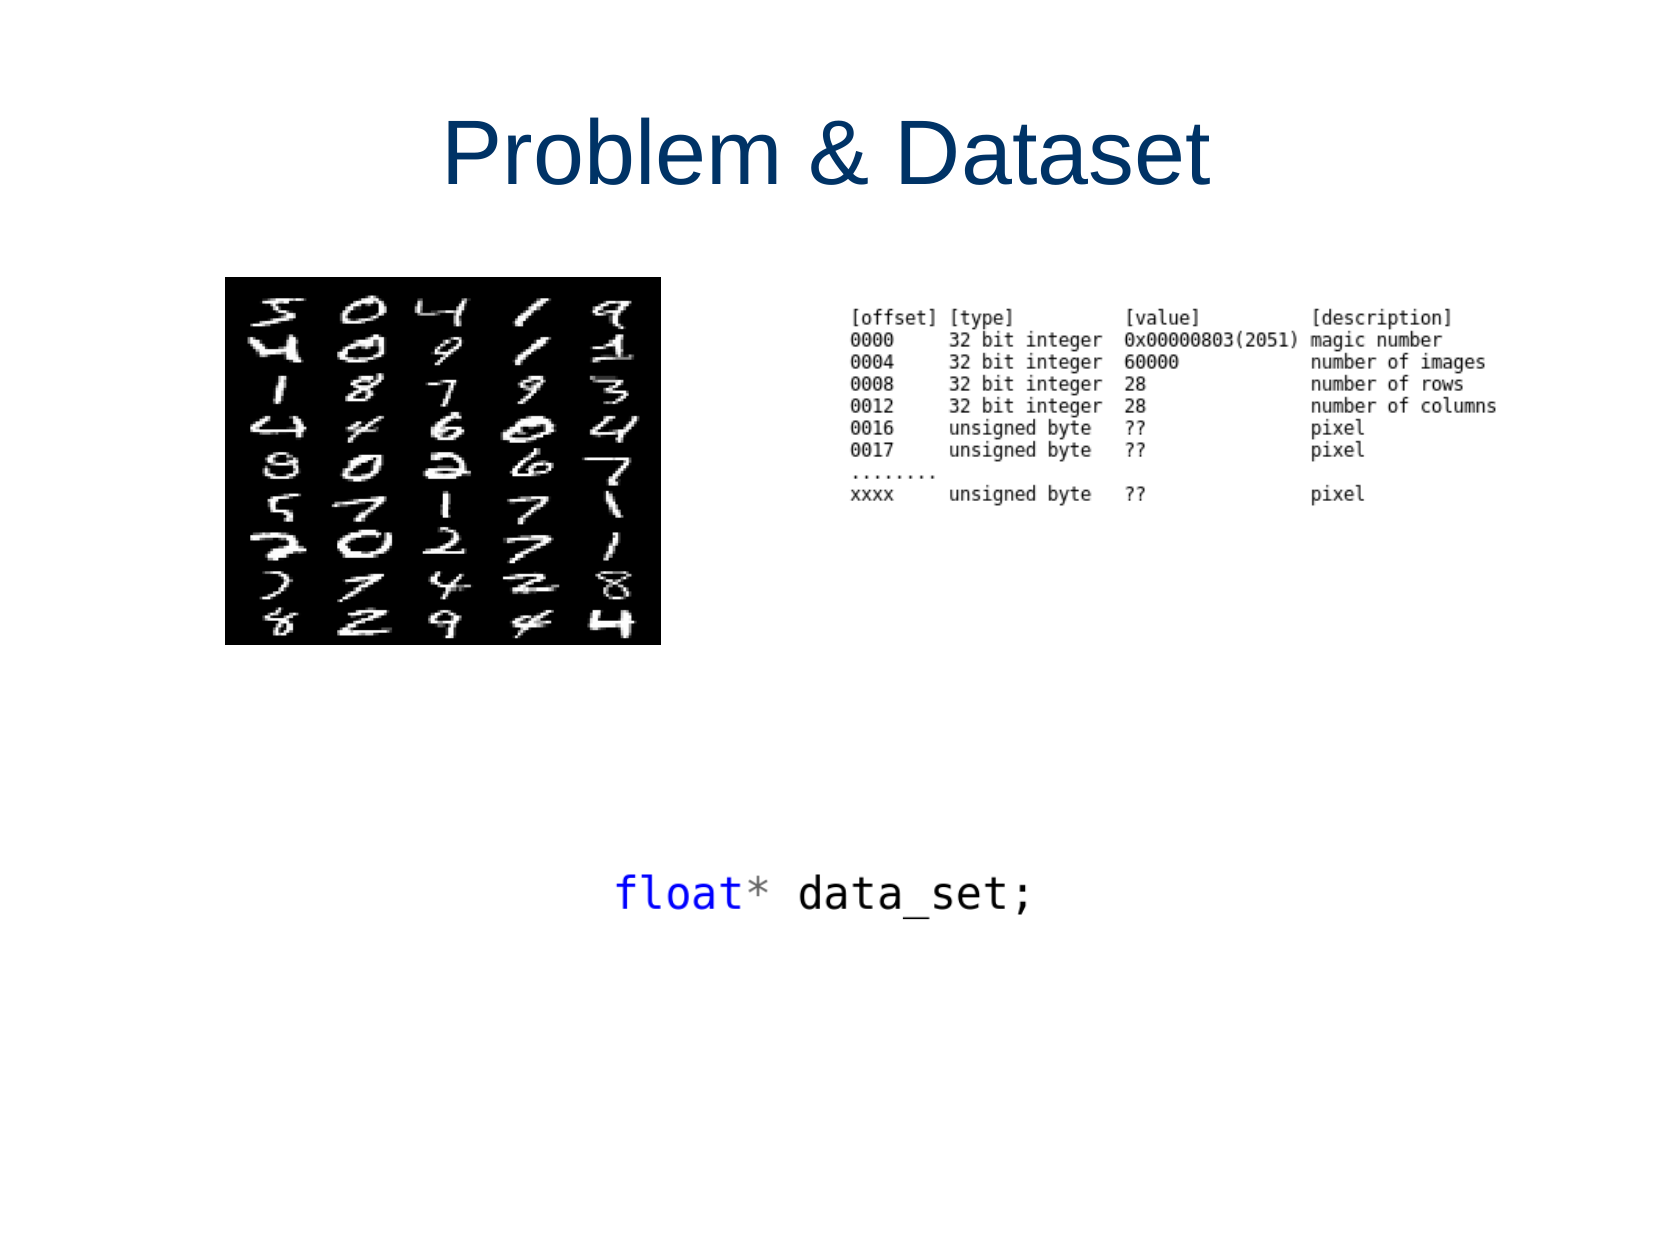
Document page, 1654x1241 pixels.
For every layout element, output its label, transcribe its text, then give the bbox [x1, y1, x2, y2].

title Problem & Dataset [82, 49, 1571, 257]
picture [598, 854, 1051, 934]
picture [844, 284, 1516, 523]
picture [225, 277, 661, 646]
